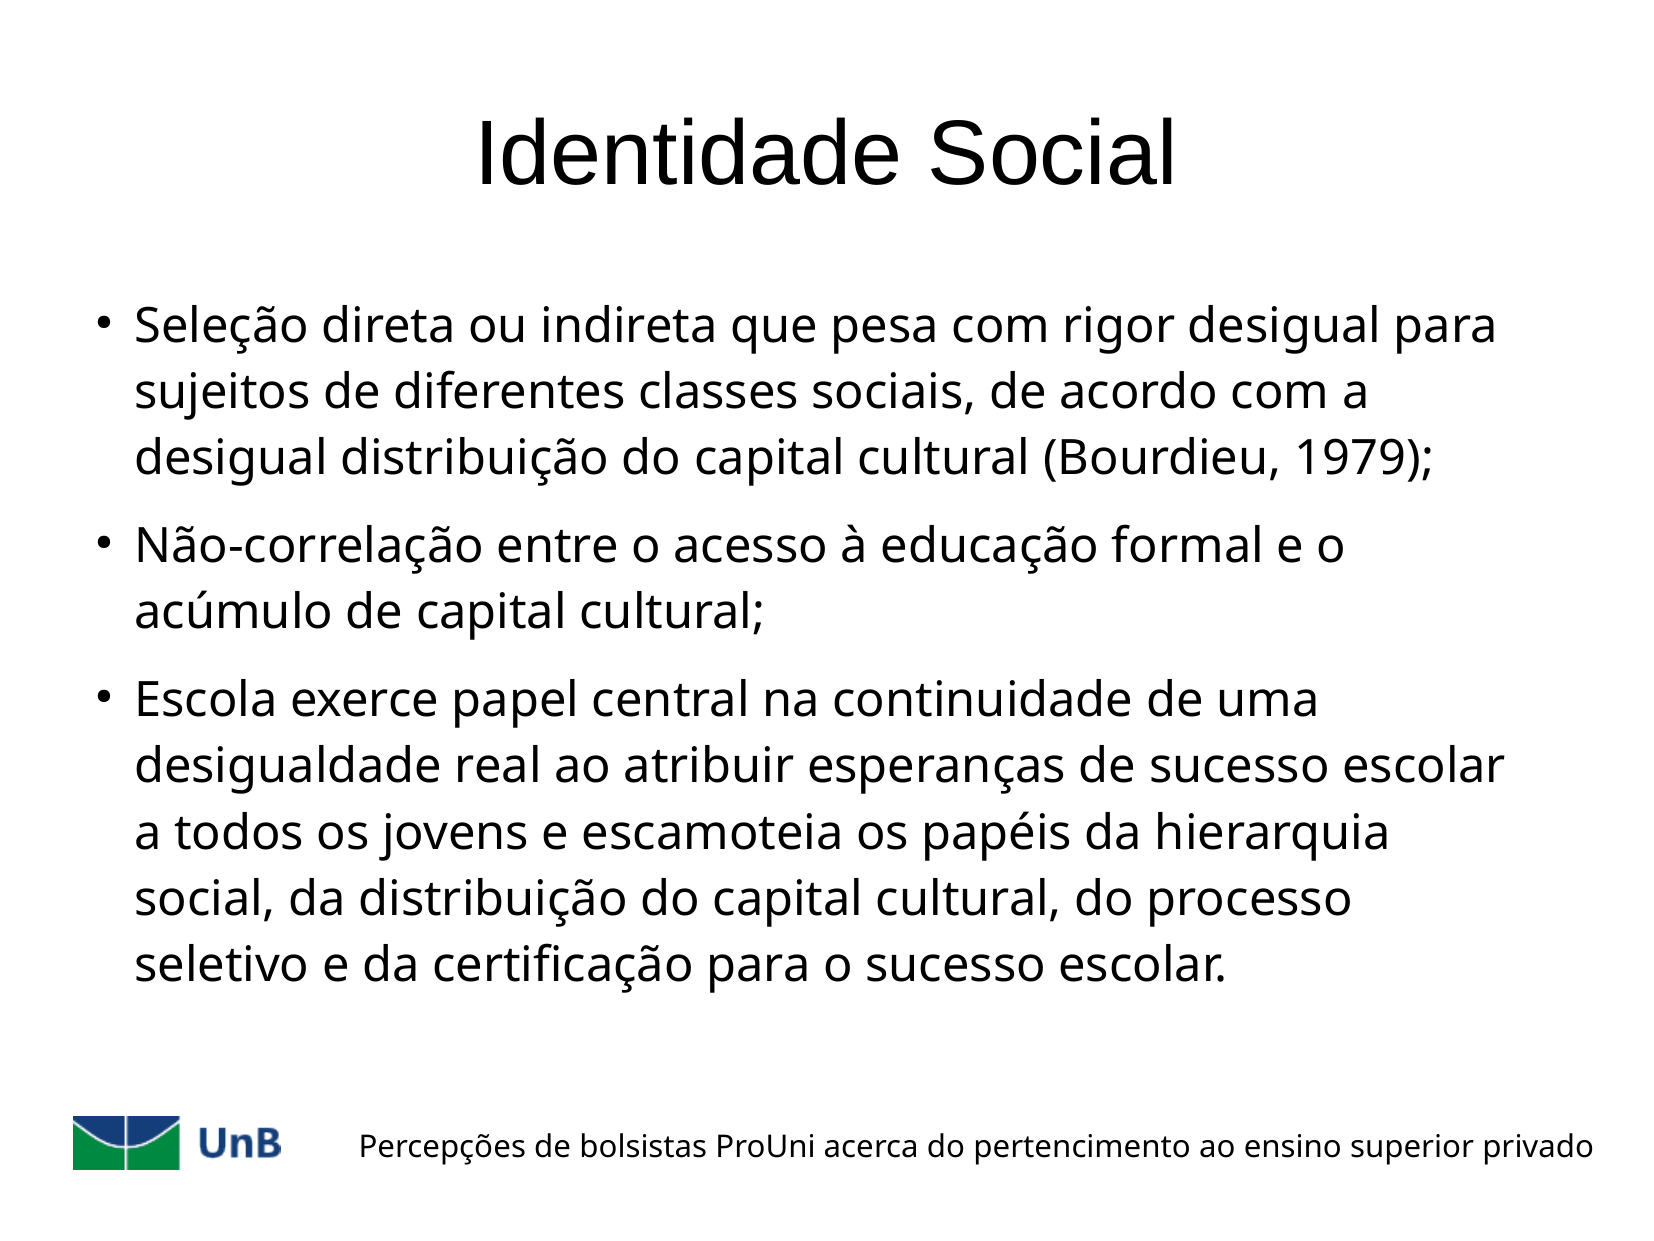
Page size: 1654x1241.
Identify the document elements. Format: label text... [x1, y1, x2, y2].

title Identidade Social [82, 49, 1571, 257]
picture [73, 1116, 281, 1170]
text_box Percepções de bolsistas ProUni acerca do pertencimento ao ensino superior privado [343, 1116, 1554, 1166]
list Seleção direta ou indireta que pesa com rigor desigual para sujeitos de diferentes classes sociais, de acordo com a desigual distribuição do capital cultural (Bourdieu, 1979); Não-correlação entre o acesso à educação formal e o acúmulo de capital cultural; Escola exerce papel central na continuidade de uma desigualdade real ao atribuir esperanças de sucesso escolar a todos os jovens e escamoteia os papéis da hierarquia social, da distribuição do capital cultural, do processo seletivo e da certificação para o sucesso escolar. [82, 290, 1538, 1010]
